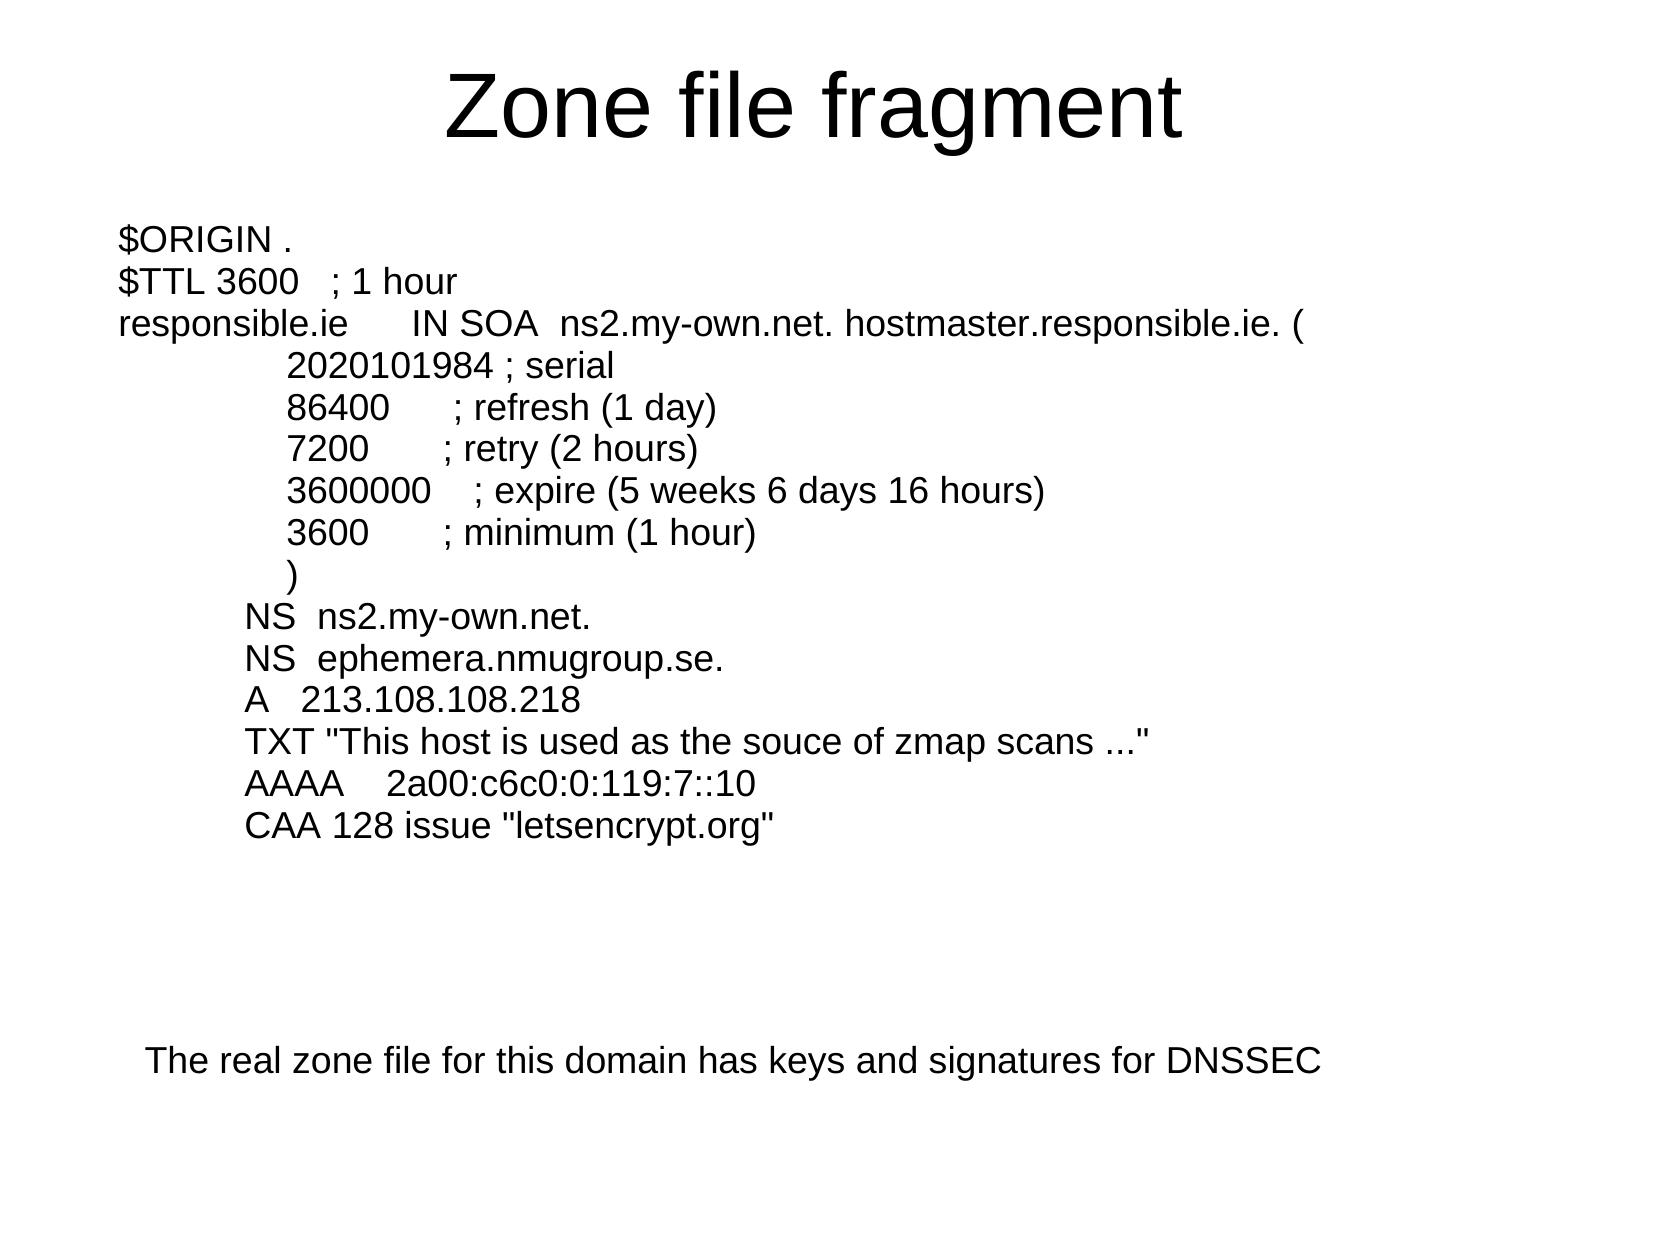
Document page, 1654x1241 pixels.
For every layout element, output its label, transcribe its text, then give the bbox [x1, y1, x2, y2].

title Zone file fragment [71, 4, 1558, 210]
text_box The real zone file for this domain has keys and signatures for DNSSEC [129, 1033, 1506, 1123]
text_box $ORIGIN . $TTL 3600 ; 1 hour responsible.ie IN SOA ns2.my-own.net. hostmaster.responsible.ie. ( 2020101984 ; serial 86400 ; refresh (1 day) 7200 ; retry (2 hours) 3600000 ; expire (5 weeks 6 days 16 hours) 3600 ; minimum (1 hour) ) NS ns2.my-own.net. NS ephemera.nmugroup.se. A 213.108.108.218 TXT "This host is used as the souce of zmap scans ..." AAAA 2a00:c6c0:0:119:7::10 CAA 128 issue "letsencrypt.org" [103, 212, 1480, 1038]
